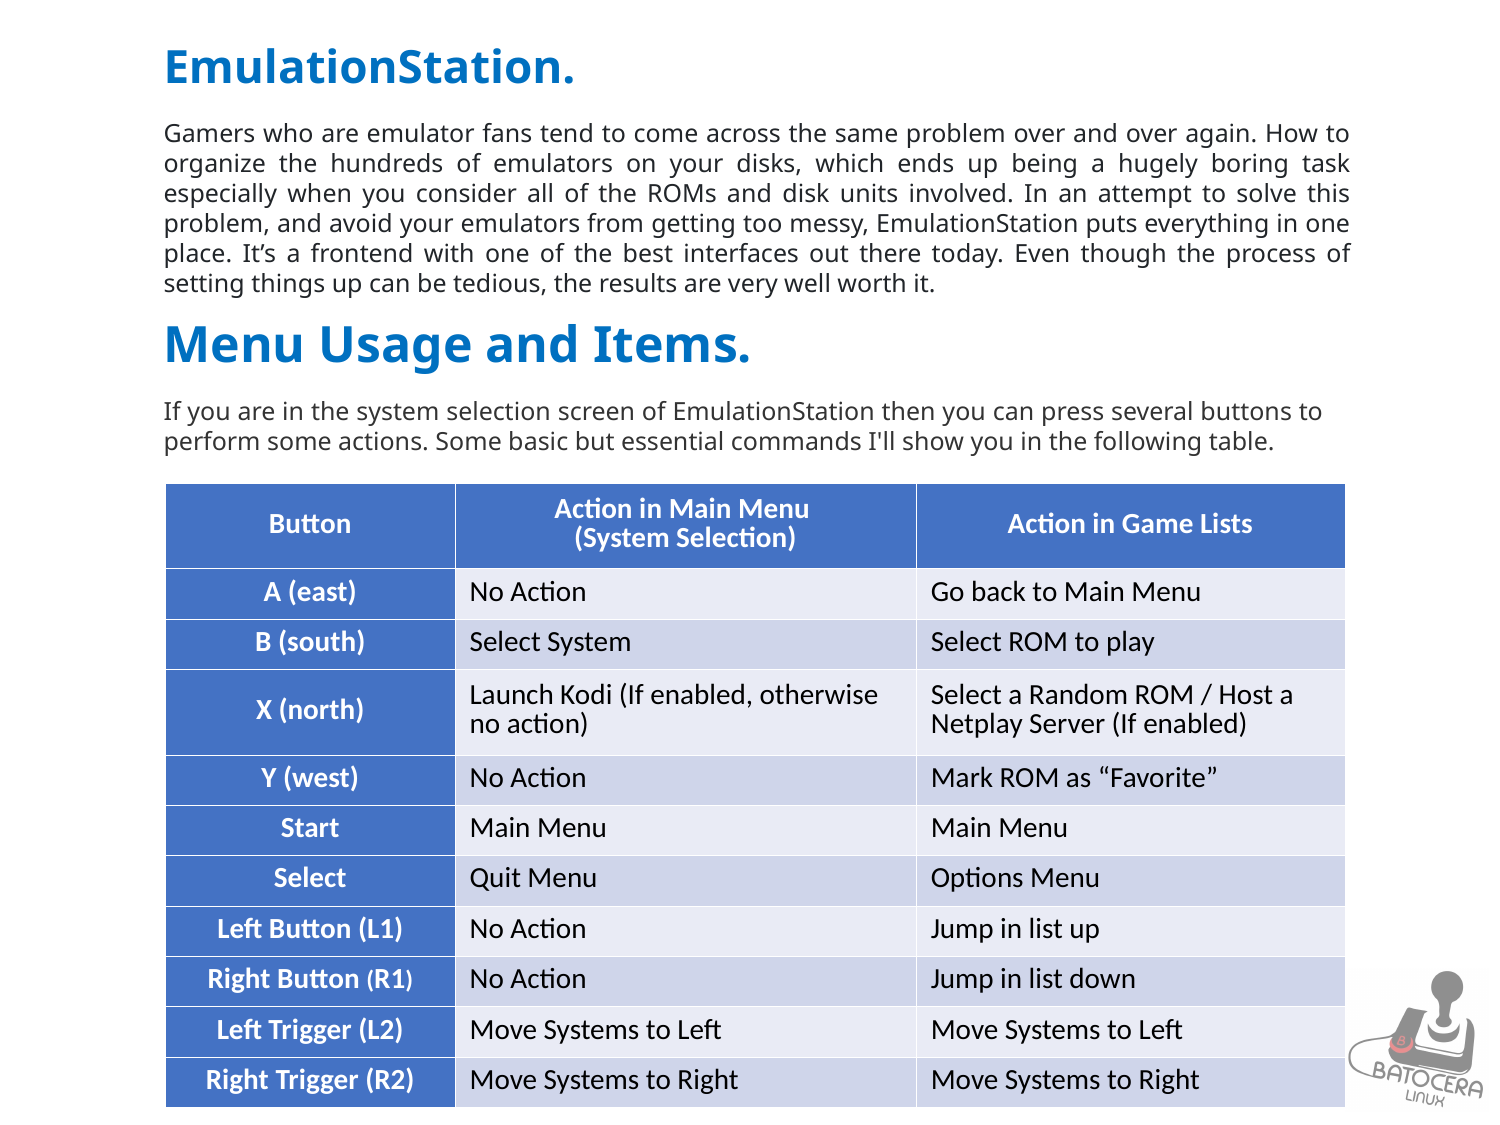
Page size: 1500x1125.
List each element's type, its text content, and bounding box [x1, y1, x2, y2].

table_cell Select System [456, 620, 916, 669]
table_cell Left Trigger (L2) [166, 1007, 455, 1057]
table_cell Options Menu [917, 856, 1345, 906]
table_cell X (north) [166, 670, 455, 755]
table_cell Quit Menu [456, 856, 916, 906]
table_cell Go back to Main Menu [917, 569, 1345, 619]
table_cell Launch Kodi (If enabled, otherwise no action) [456, 670, 916, 755]
table_cell No Action [456, 957, 916, 1006]
table_cell Select [166, 856, 455, 906]
table_cell Move Systems to Right [917, 1058, 1345, 1107]
table_cell Select a Random ROM / Host a Netplay Server (If enabled) [917, 670, 1345, 755]
table_cell Move Systems to Left [456, 1007, 916, 1057]
text_box EmulationStation. Gamers who are emulator fans tend to come across the same problem over and over again. How to organize the hundreds of emulators on your disks, which ends up being a hugely boring task especially when you consider all of the ROMs and disk units involved. In an attempt to solve this problem, and avoid your emulators from getting too messy, EmulationStation puts everything in one place. It’s a frontend with one of the best interfaces out there today. Even though the process of setting things up can be tedious, the results are very well worth it. [149, 30, 1375, 305]
table_cell Move Systems to Left [917, 1007, 1345, 1057]
table_cell Main Menu [456, 806, 916, 855]
table_cell Jump in list down [917, 957, 1345, 1006]
text_box Menu Usage and Items. If you are in the system selection screen of EmulationStation then you can press several buttons to perform some actions. Some basic but essential commands I'll show you in the following table. [149, 305, 1375, 463]
table_header Button [166, 484, 455, 568]
table_cell No Action [456, 569, 916, 619]
table_cell Right Trigger (R2) [166, 1058, 455, 1107]
table_cell Move Systems to Right [456, 1058, 916, 1107]
table_cell Y (west) [166, 756, 455, 805]
table_header Action in Main Menu (System Selection) [456, 484, 916, 568]
table_cell No Action [456, 907, 916, 956]
table_cell A (east) [166, 569, 455, 619]
table_cell Start [166, 806, 455, 855]
table_cell Mark ROM as “Favorite” [917, 756, 1345, 805]
table_cell Right Button (R1) [166, 957, 455, 1006]
table_header Action in Game Lists [917, 484, 1345, 568]
table_cell Left Button (L1) [166, 907, 455, 956]
table_cell Select ROM to play [917, 620, 1345, 669]
table_cell B (south) [166, 620, 455, 669]
table_cell Main Menu [917, 806, 1345, 855]
table_cell No Action [456, 756, 916, 805]
table_cell Jump in list up [917, 907, 1345, 956]
